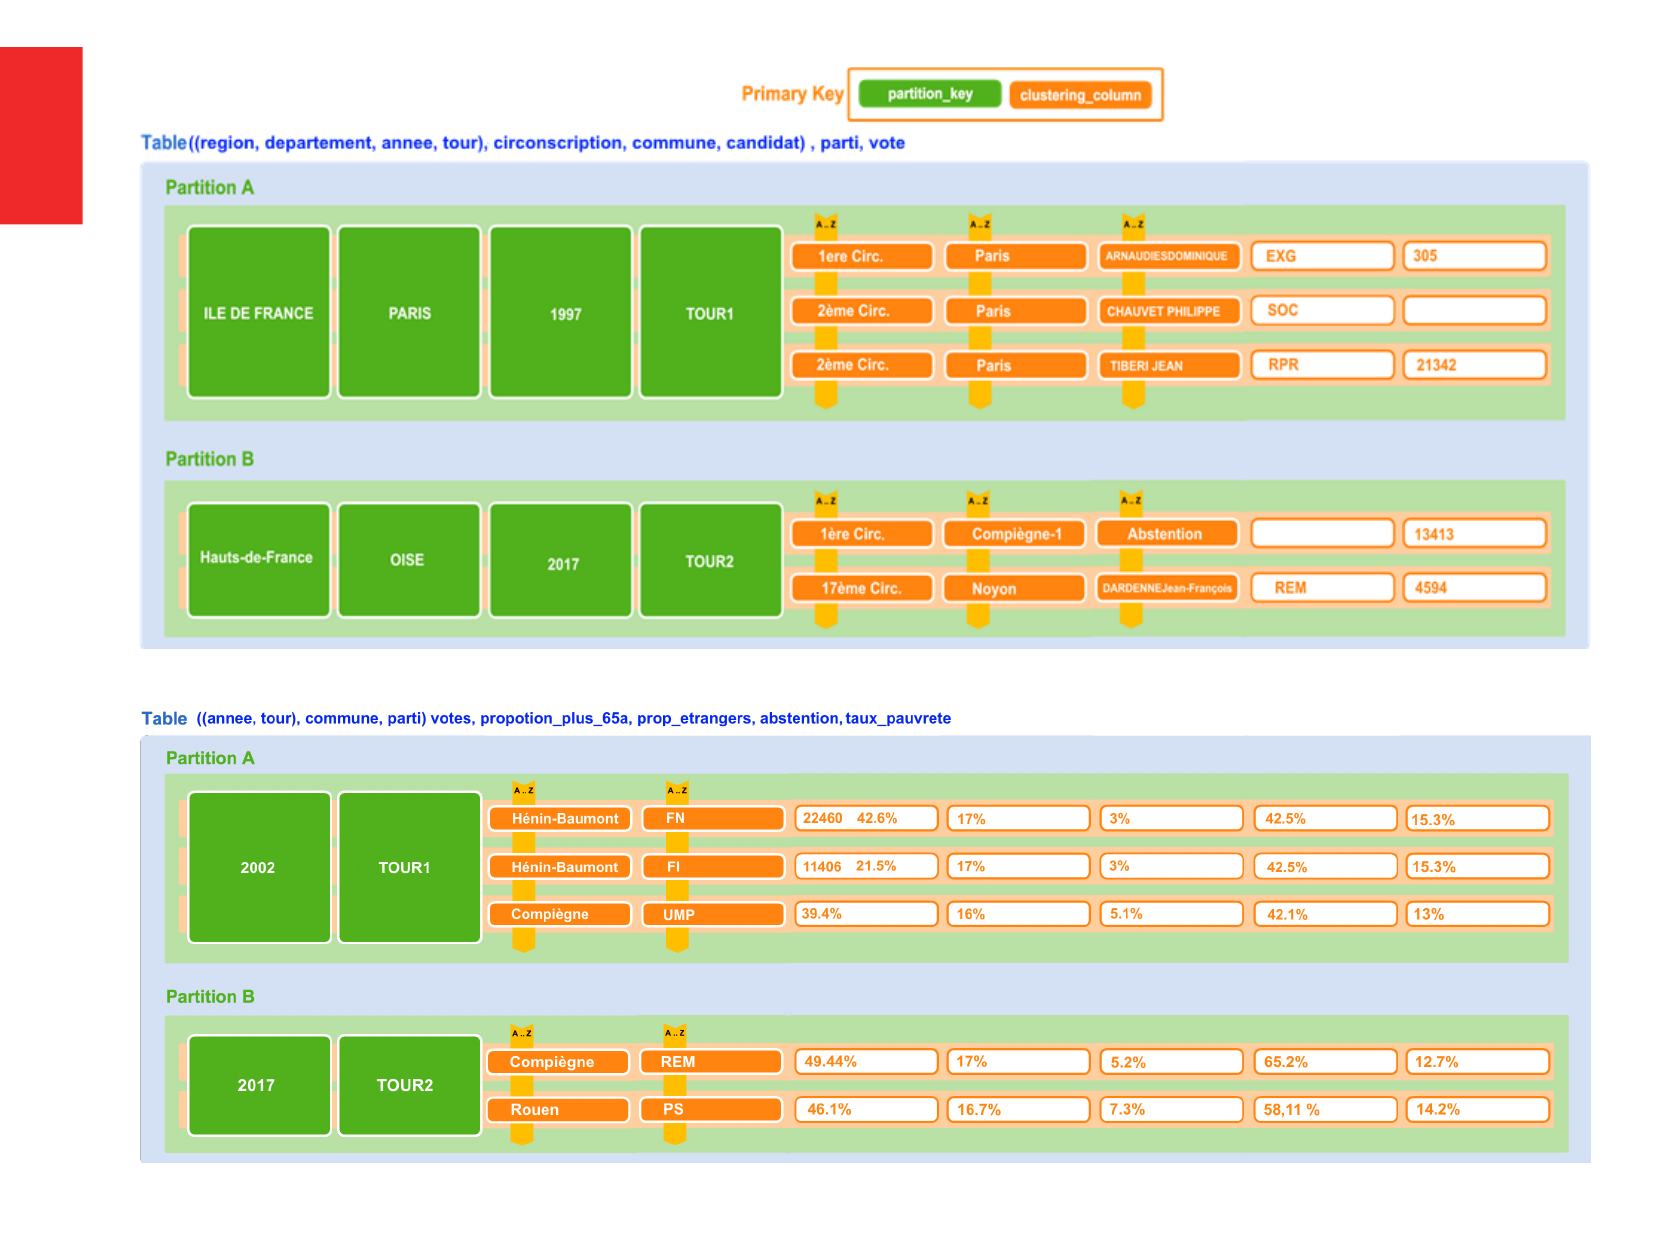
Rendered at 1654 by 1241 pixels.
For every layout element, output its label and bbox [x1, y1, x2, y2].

picture [138, 67, 1591, 649]
picture [138, 705, 1591, 1163]
